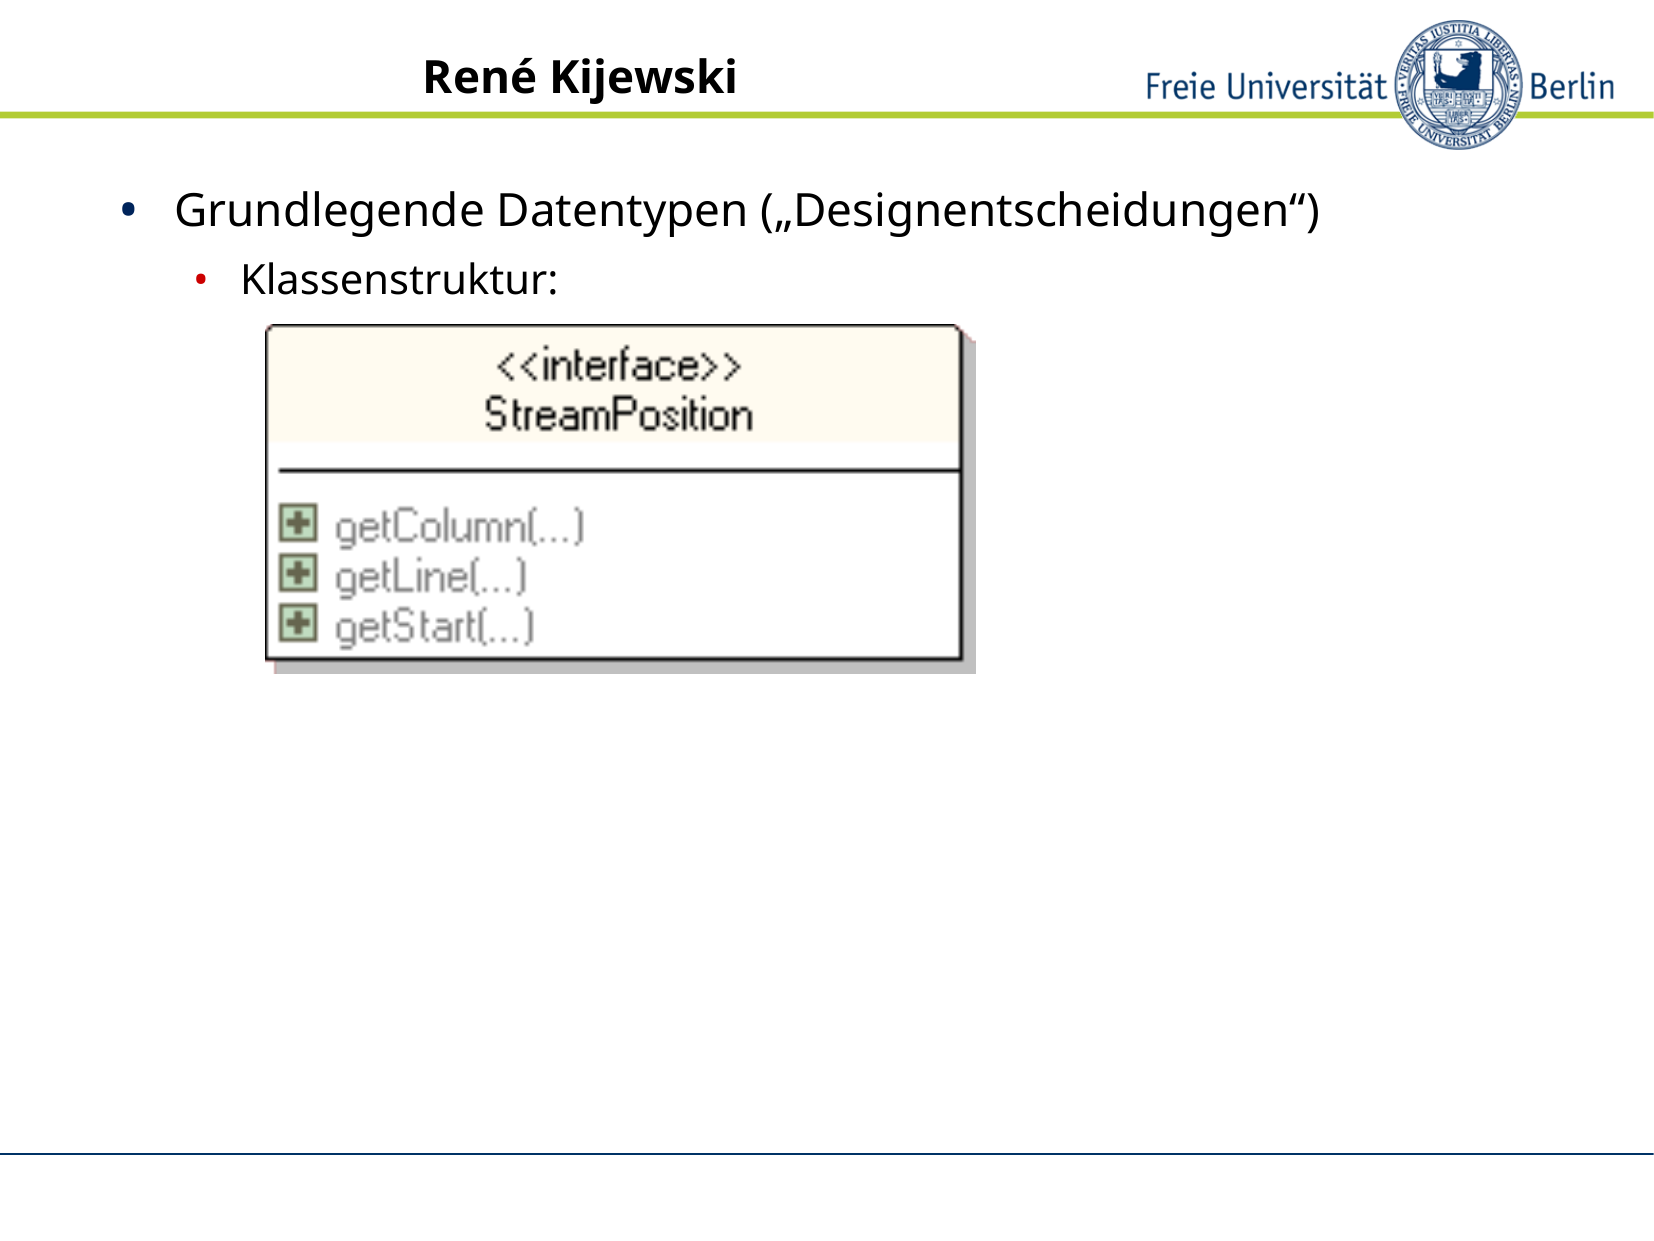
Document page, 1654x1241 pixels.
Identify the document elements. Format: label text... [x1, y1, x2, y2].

picture [265, 324, 976, 674]
list Grundlegende Datentypen („Designentscheidungen“) Klassenstruktur: [118, 177, 1421, 680]
title René Kijewski [422, 0, 1654, 152]
